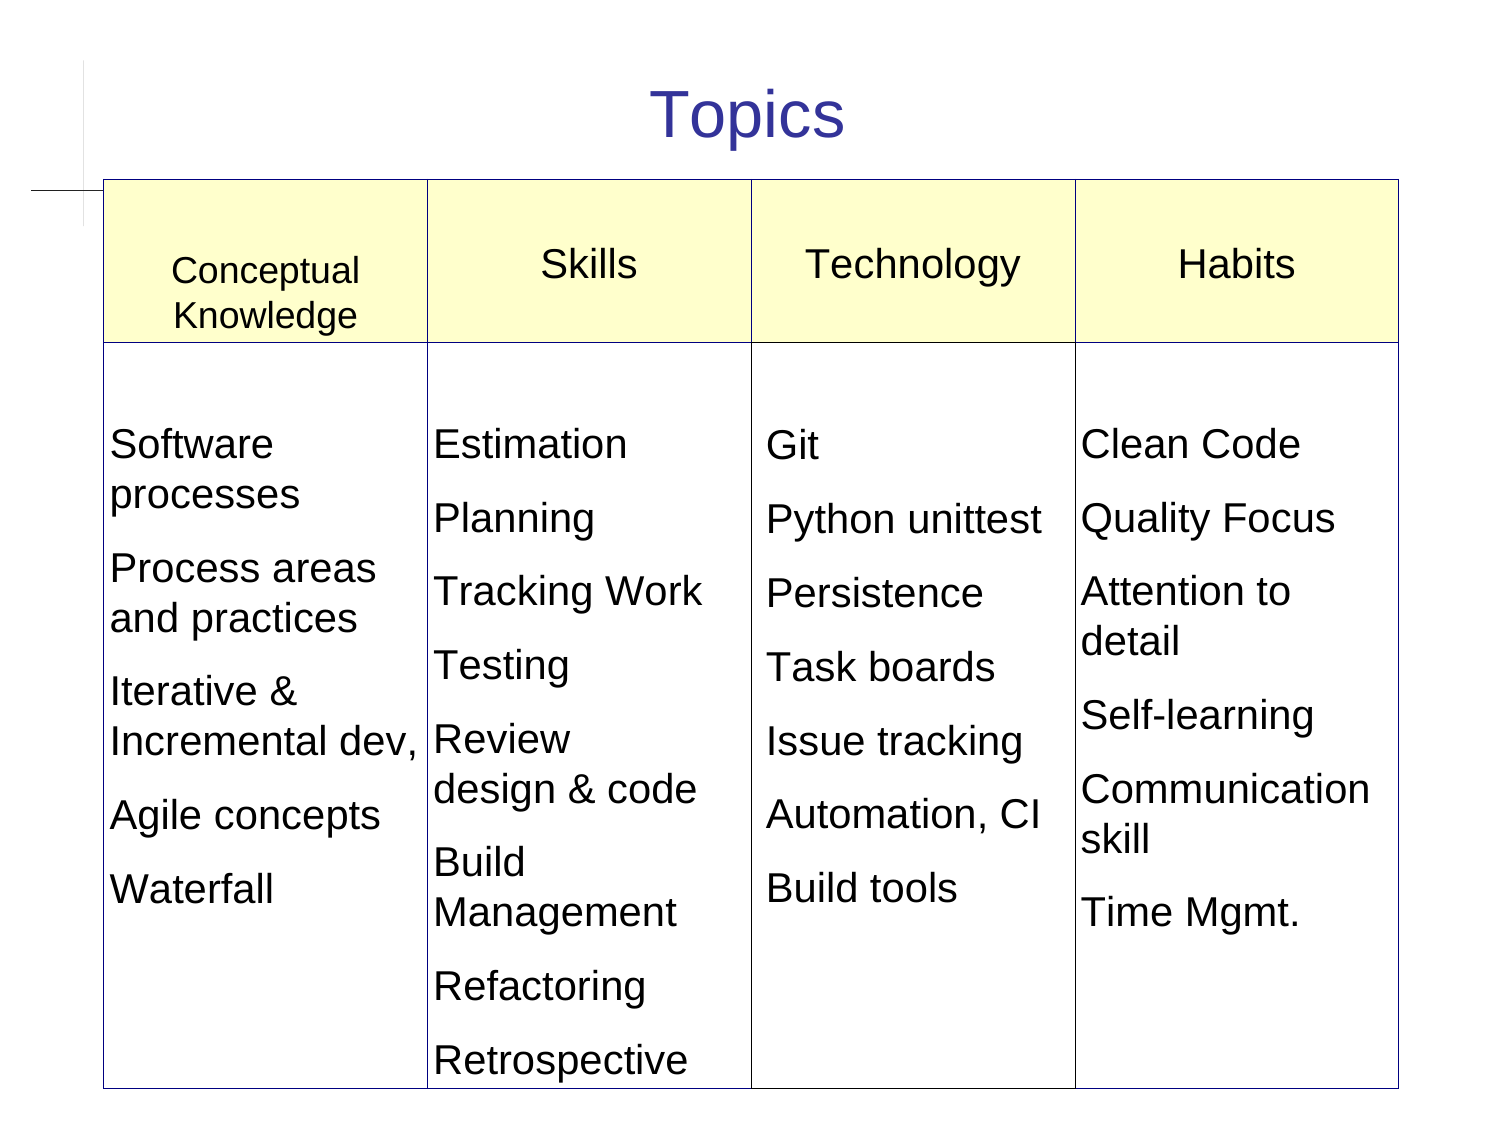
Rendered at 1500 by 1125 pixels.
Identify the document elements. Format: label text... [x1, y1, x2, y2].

table_cell Clean Code Quality Focus Attention to detail Self-learning Communication skill Time Mgmt. [1076, 343, 1398, 1088]
table_cell Git Python unittest Persistence Task boards Issue tracking Automation, CI Build tools [752, 343, 1075, 1088]
table_header Conceptual Knowledge [104, 180, 427, 342]
table_header Habits [1076, 180, 1398, 342]
table_cell Software processes Process areas and practices Iterative & Incremental dev, Agile concepts Waterfall [104, 343, 427, 1088]
table_cell Estimation Planning Tracking Work Testing Review design & code Build Management Refactoring Retrospective [428, 343, 751, 1088]
table_header Technology [752, 180, 1075, 342]
table_header Skills [428, 180, 751, 342]
title Topics [100, 42, 1395, 180]
